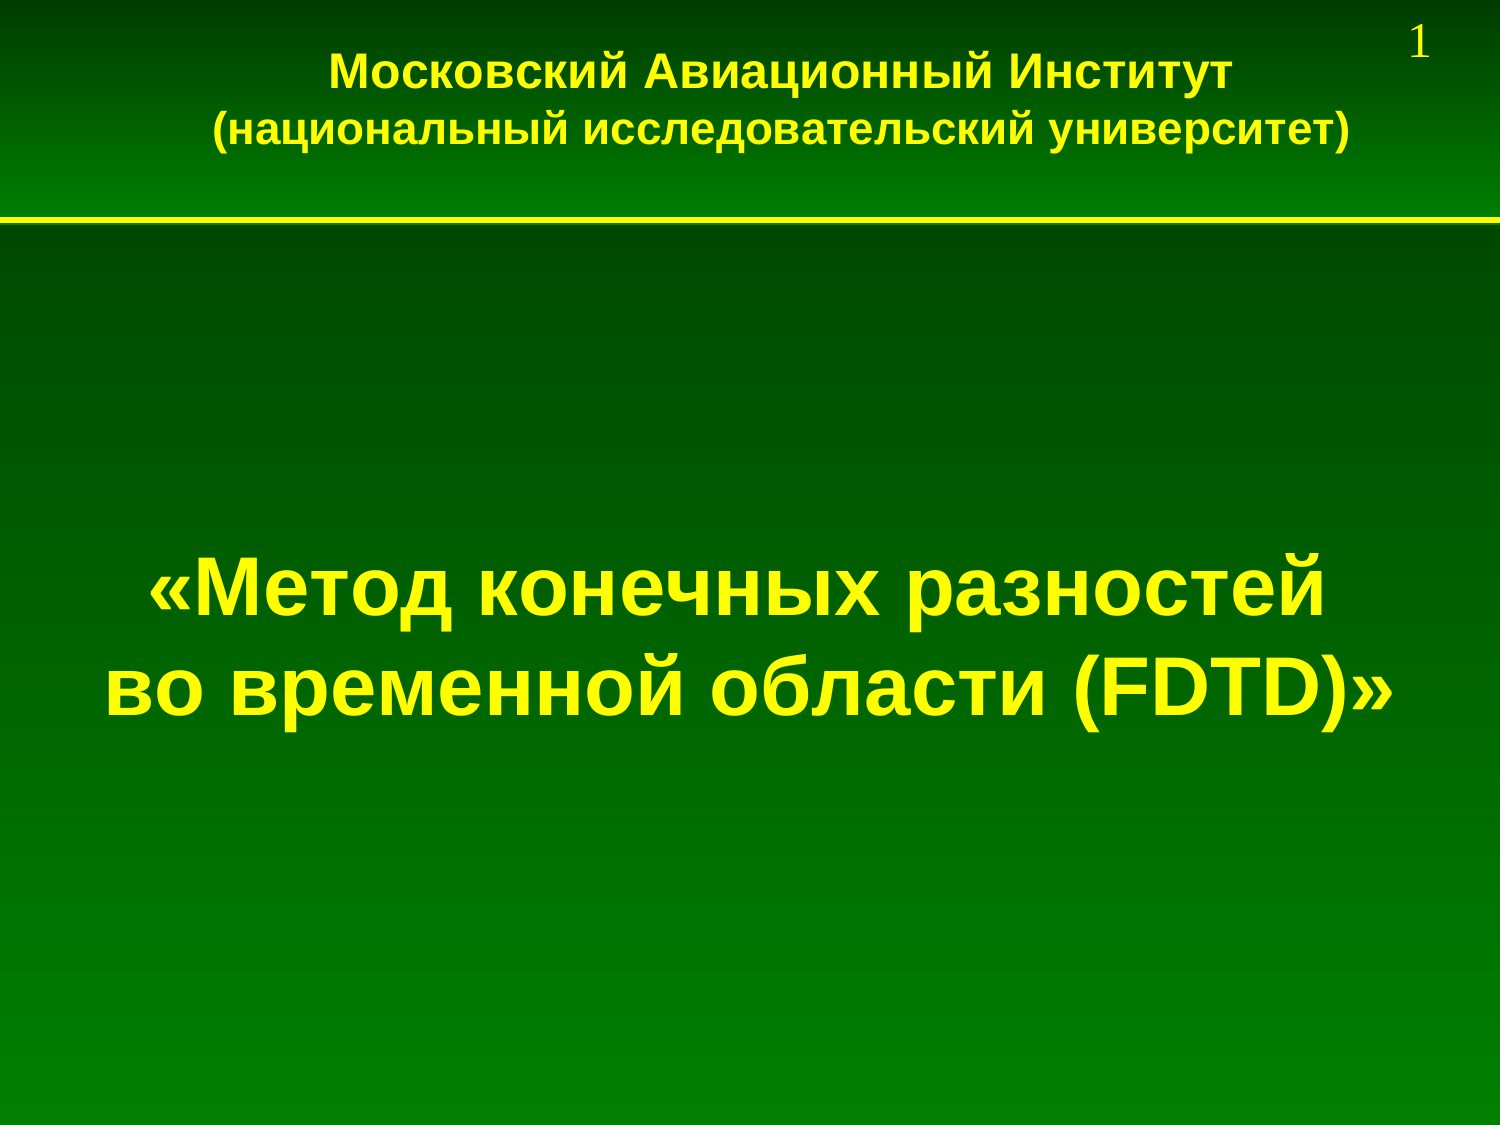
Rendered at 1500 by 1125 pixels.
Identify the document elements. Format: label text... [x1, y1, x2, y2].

text_box Московский Авиационный Институт (национальный исследовательский университет) [153, 31, 1411, 162]
text_box «Метод конечных разностей во временной области (FDTD)» [0, 432, 1500, 832]
